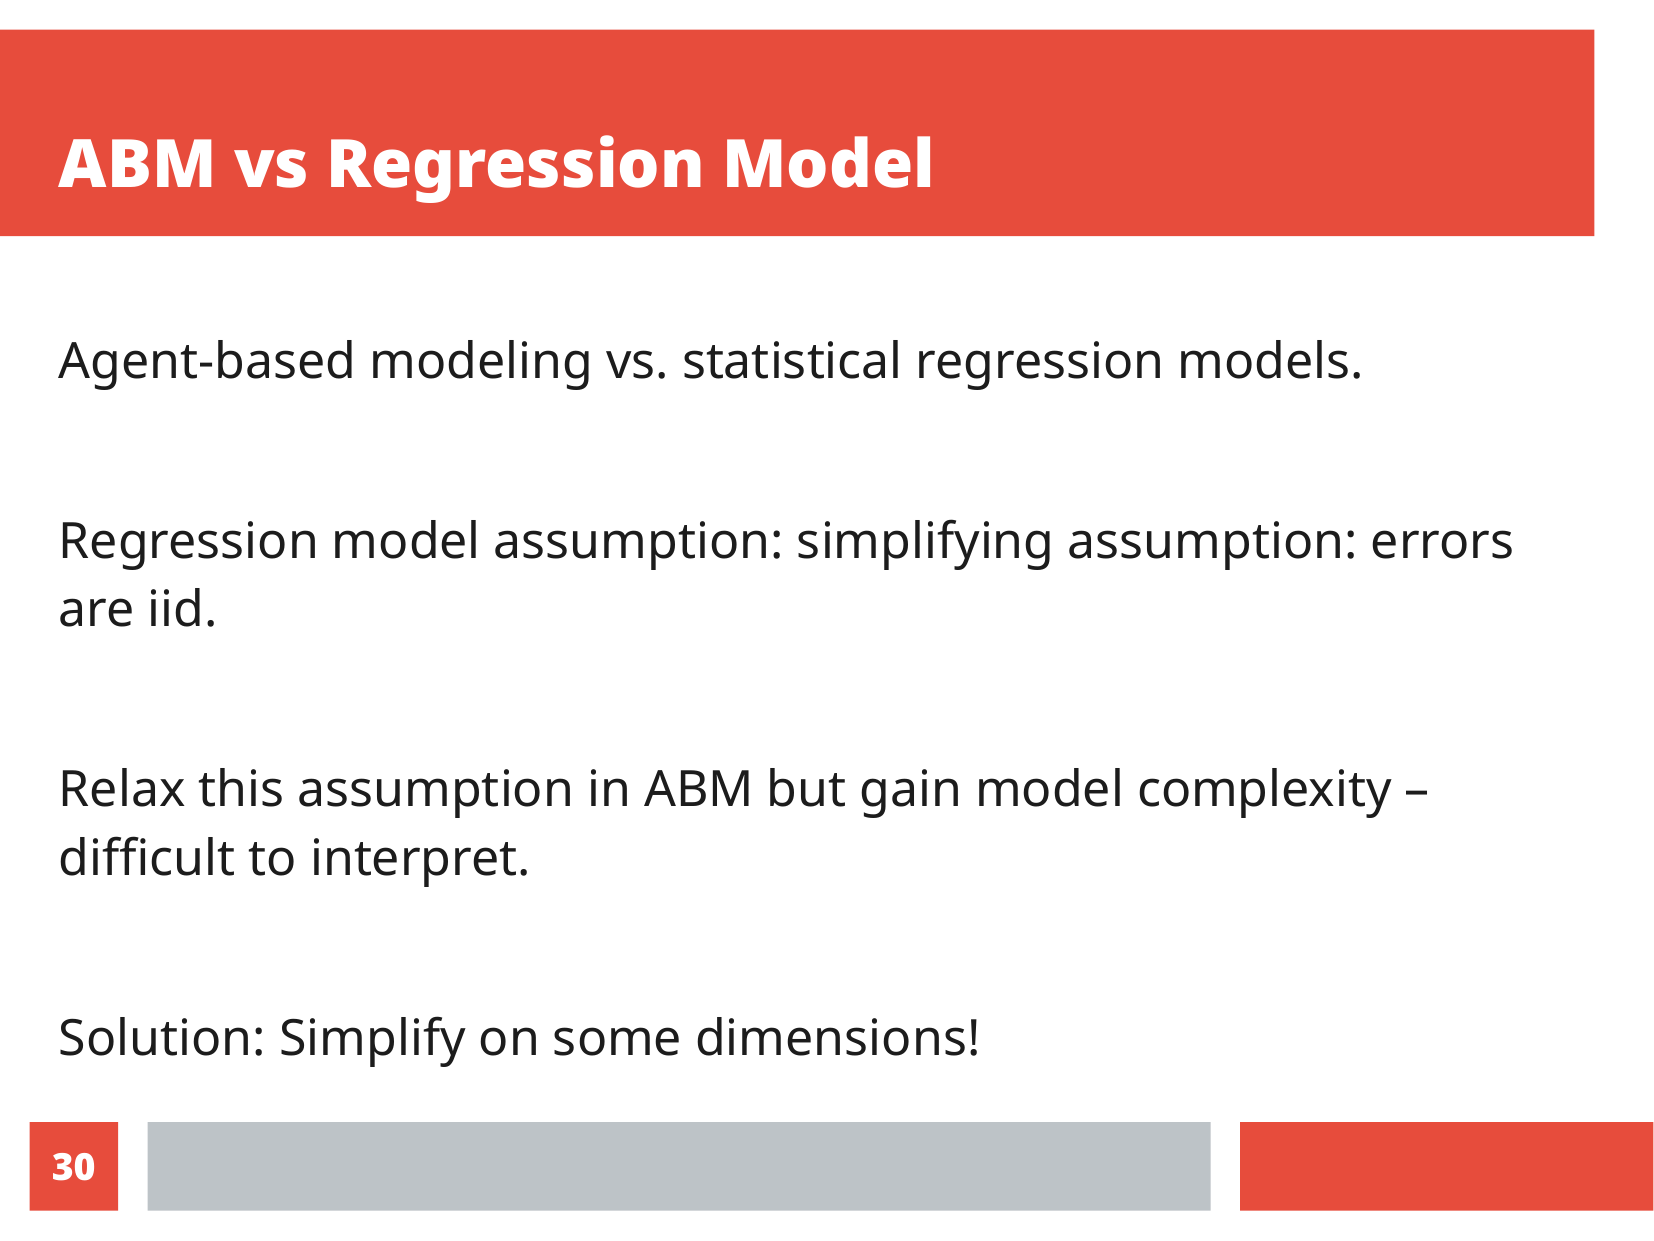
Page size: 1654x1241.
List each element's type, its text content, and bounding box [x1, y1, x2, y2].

list Agent-based modeling vs. statistical regression models. Regression model assumption: simplifying assumption: errors are iid. Relax this assumption in ABM but gain model complexity – difficult to interpret. Solution: Simplify on some dimensions! [59, 324, 1565, 1093]
title ABM vs Regression Model [59, 59, 1595, 207]
